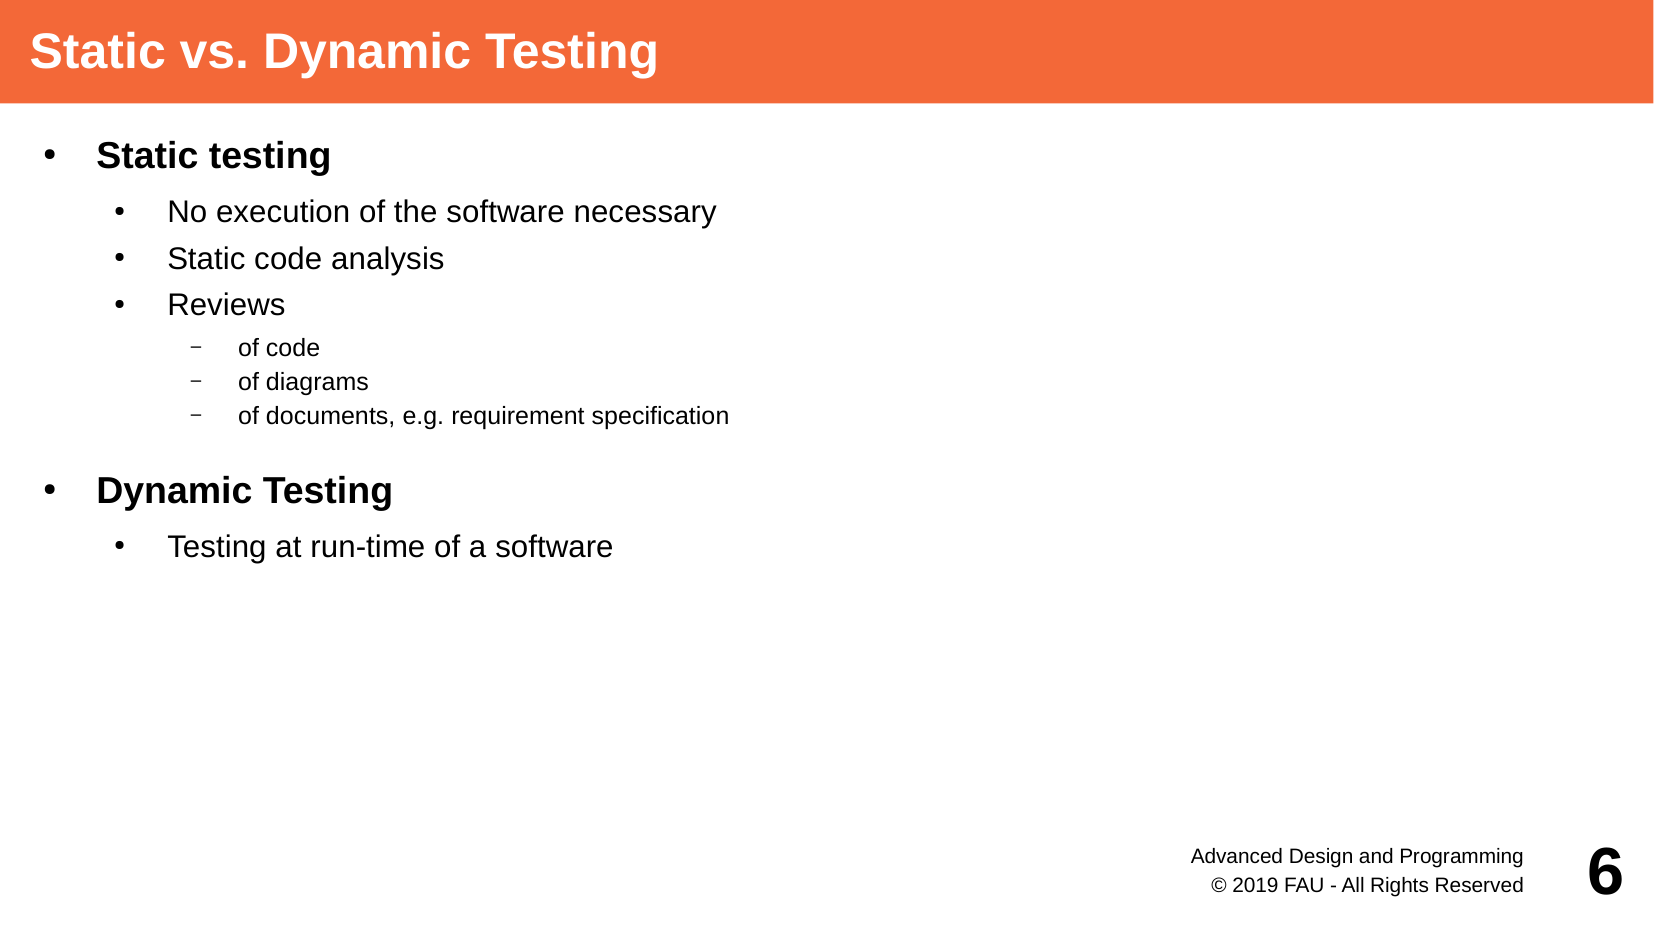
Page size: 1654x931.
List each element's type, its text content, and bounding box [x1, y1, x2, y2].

list Static testing No execution of the software necessary Static code analysis Reviews of code of diagrams of documents, e.g. requirement specification Dynamic Testing Testing at run-time of a software [25, 135, 1621, 736]
title Static vs. Dynamic Testing [0, 0, 1654, 104]
